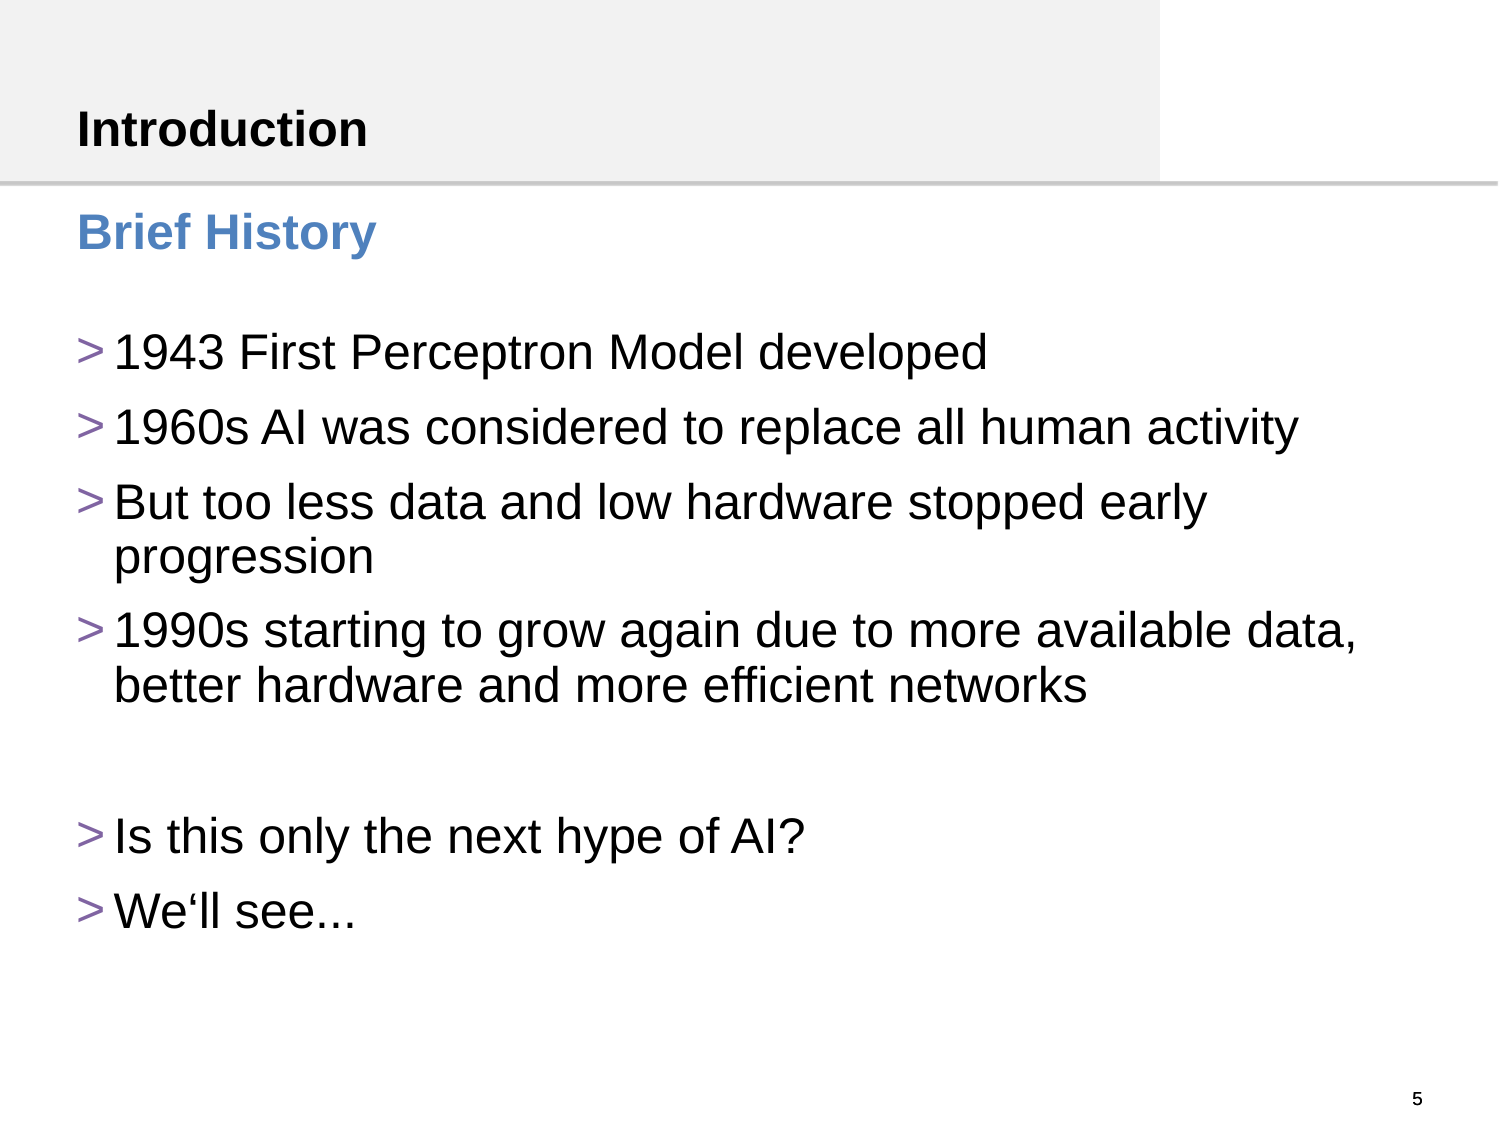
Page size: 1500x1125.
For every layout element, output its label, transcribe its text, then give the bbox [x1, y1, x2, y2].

text_box Introduction [76, 39, 1042, 157]
text_box Brief History [76, 200, 1424, 259]
list 1943 First Perceptron Model developed 1960s AI was considered to replace all human activity But too less data and low hardware stopped early progression 1990s starting to grow again due to more available data, better hardware and more efficient networks Is this only the next hype of AI? We‘ll see... [76, 326, 1423, 1024]
